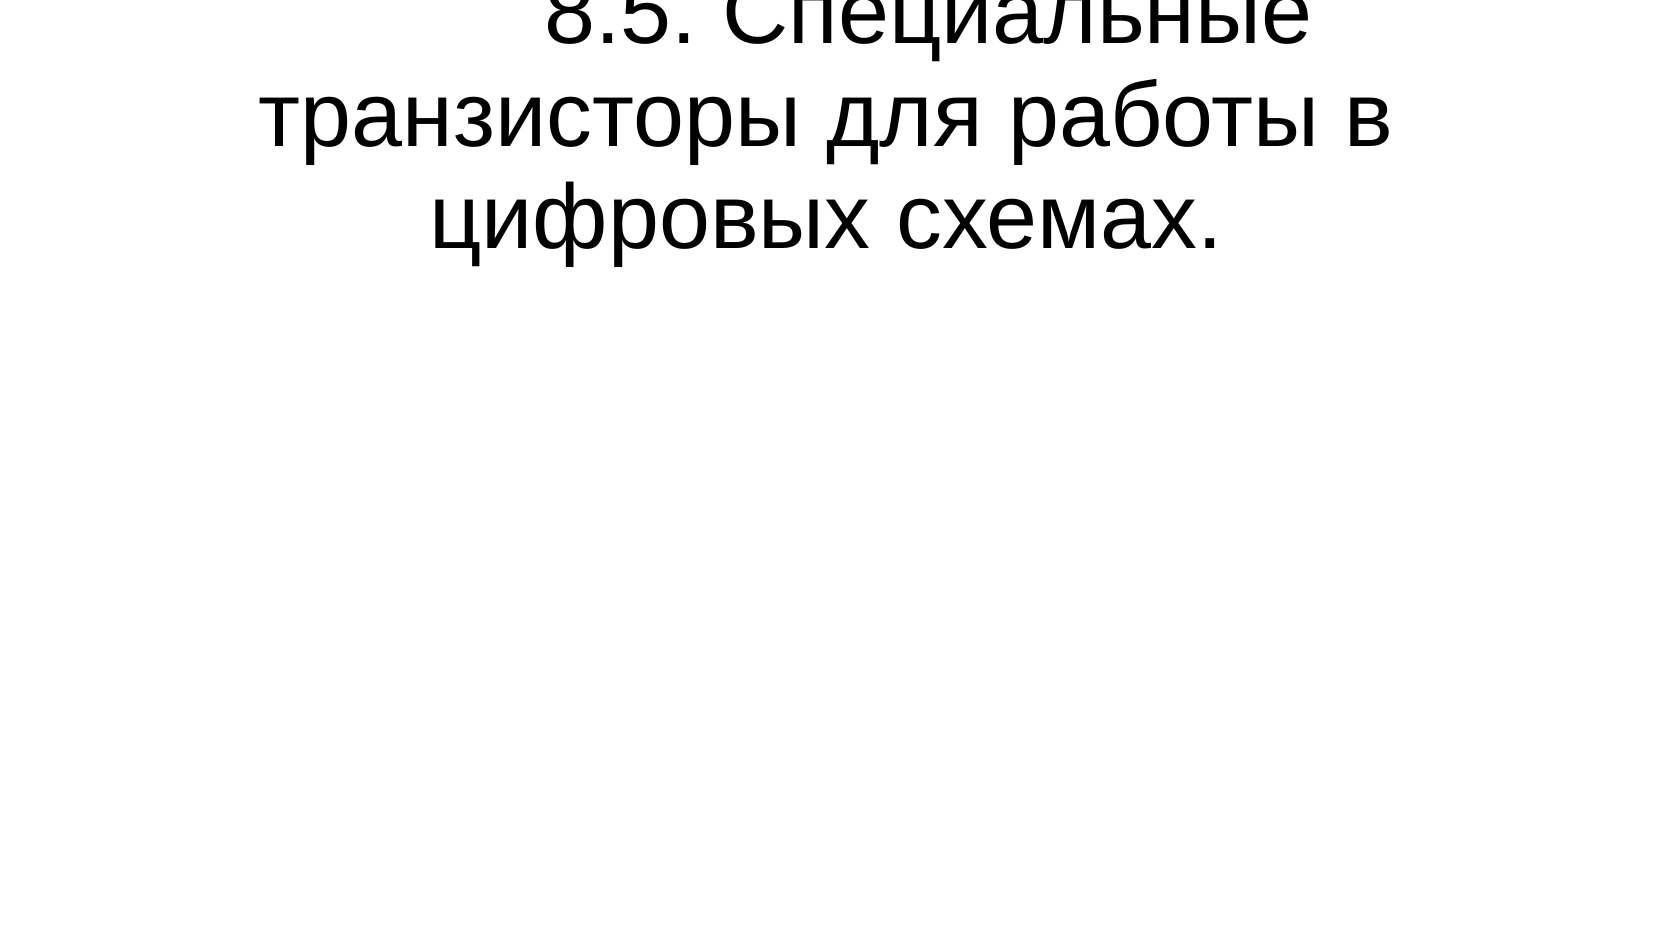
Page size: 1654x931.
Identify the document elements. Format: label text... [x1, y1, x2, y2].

title 8.5. Специальные транзисторы для работы в цифровых схемах. [82, 0, 1571, 269]
